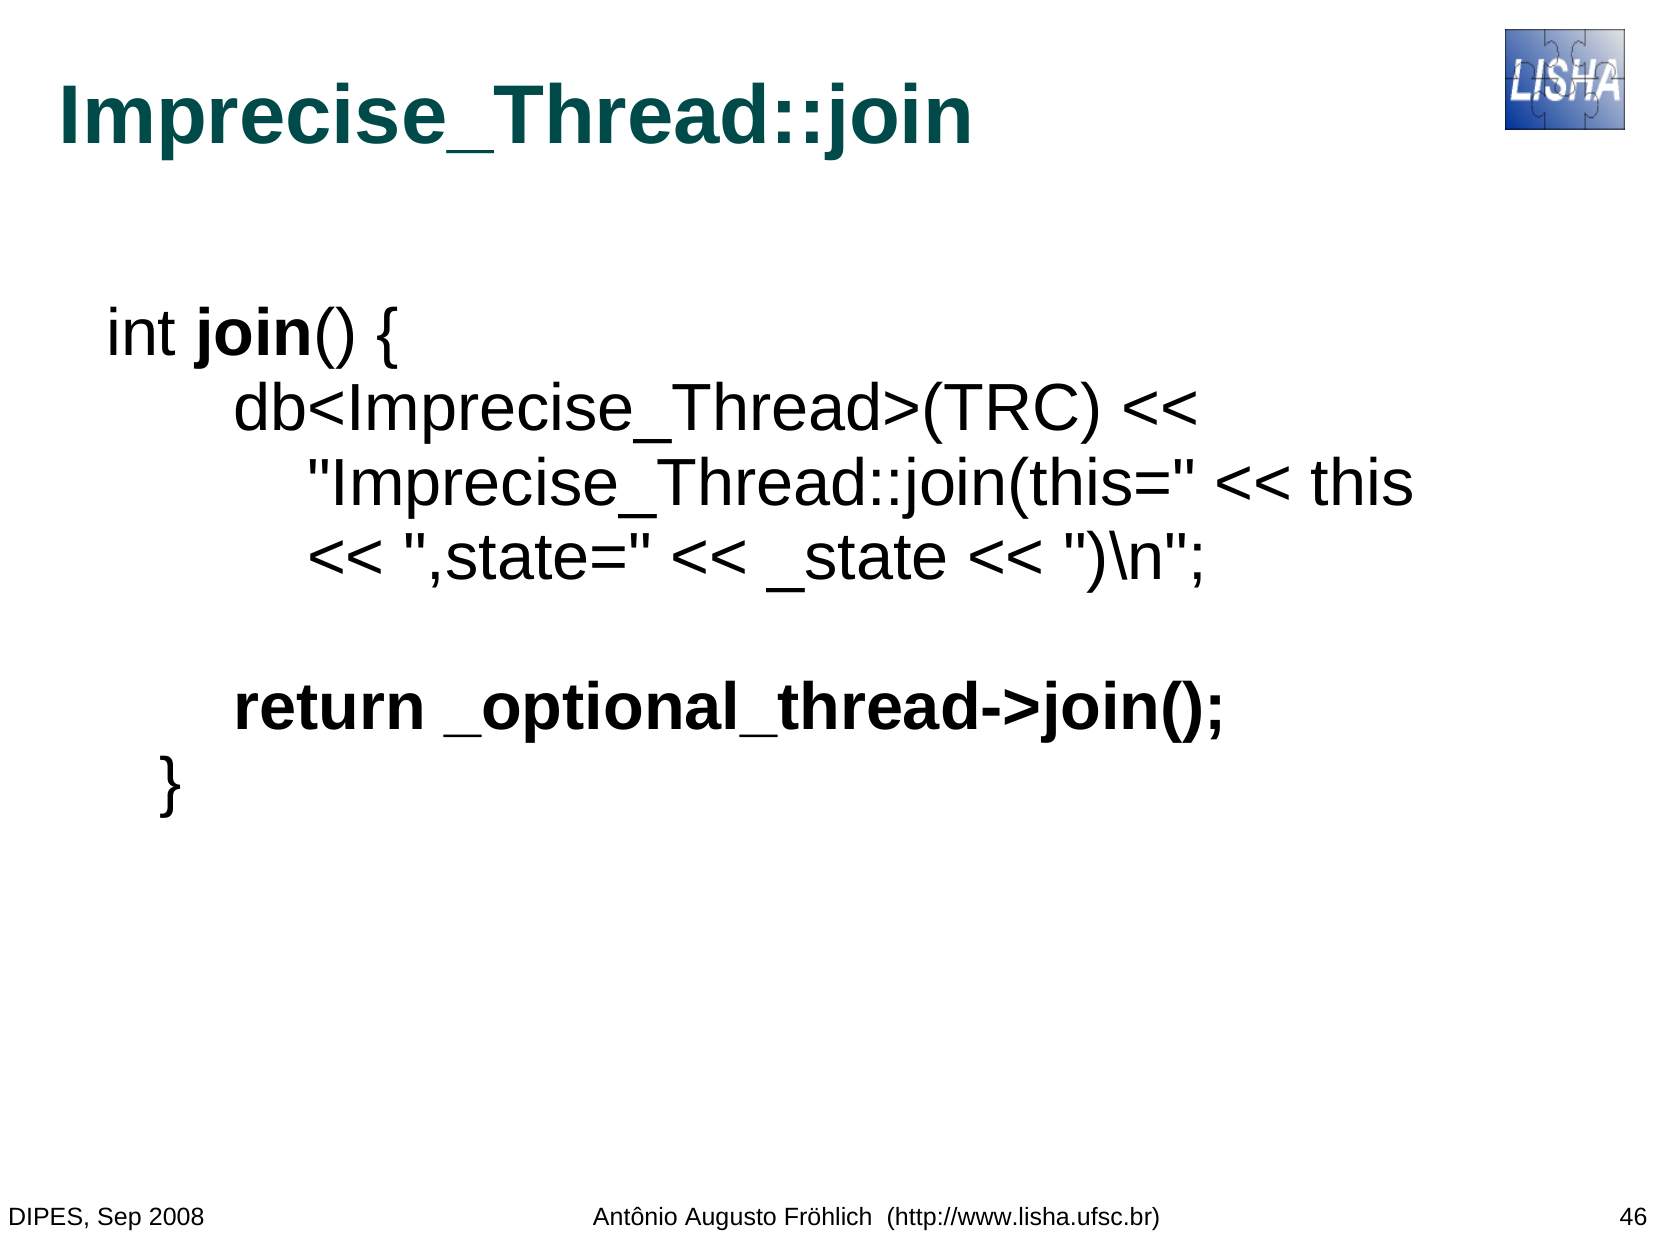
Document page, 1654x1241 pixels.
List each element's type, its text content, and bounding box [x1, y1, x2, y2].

title Imprecise_Thread::join [58, 11, 1463, 219]
picture [1505, 29, 1625, 130]
list int join() { db<Imprecise_Thread>(TRC) << "Imprecise_Thread::join(this=" << this << ",state=" << _state << ")\n"; return _optional_thread->join(); } [59, 295, 1595, 1182]
